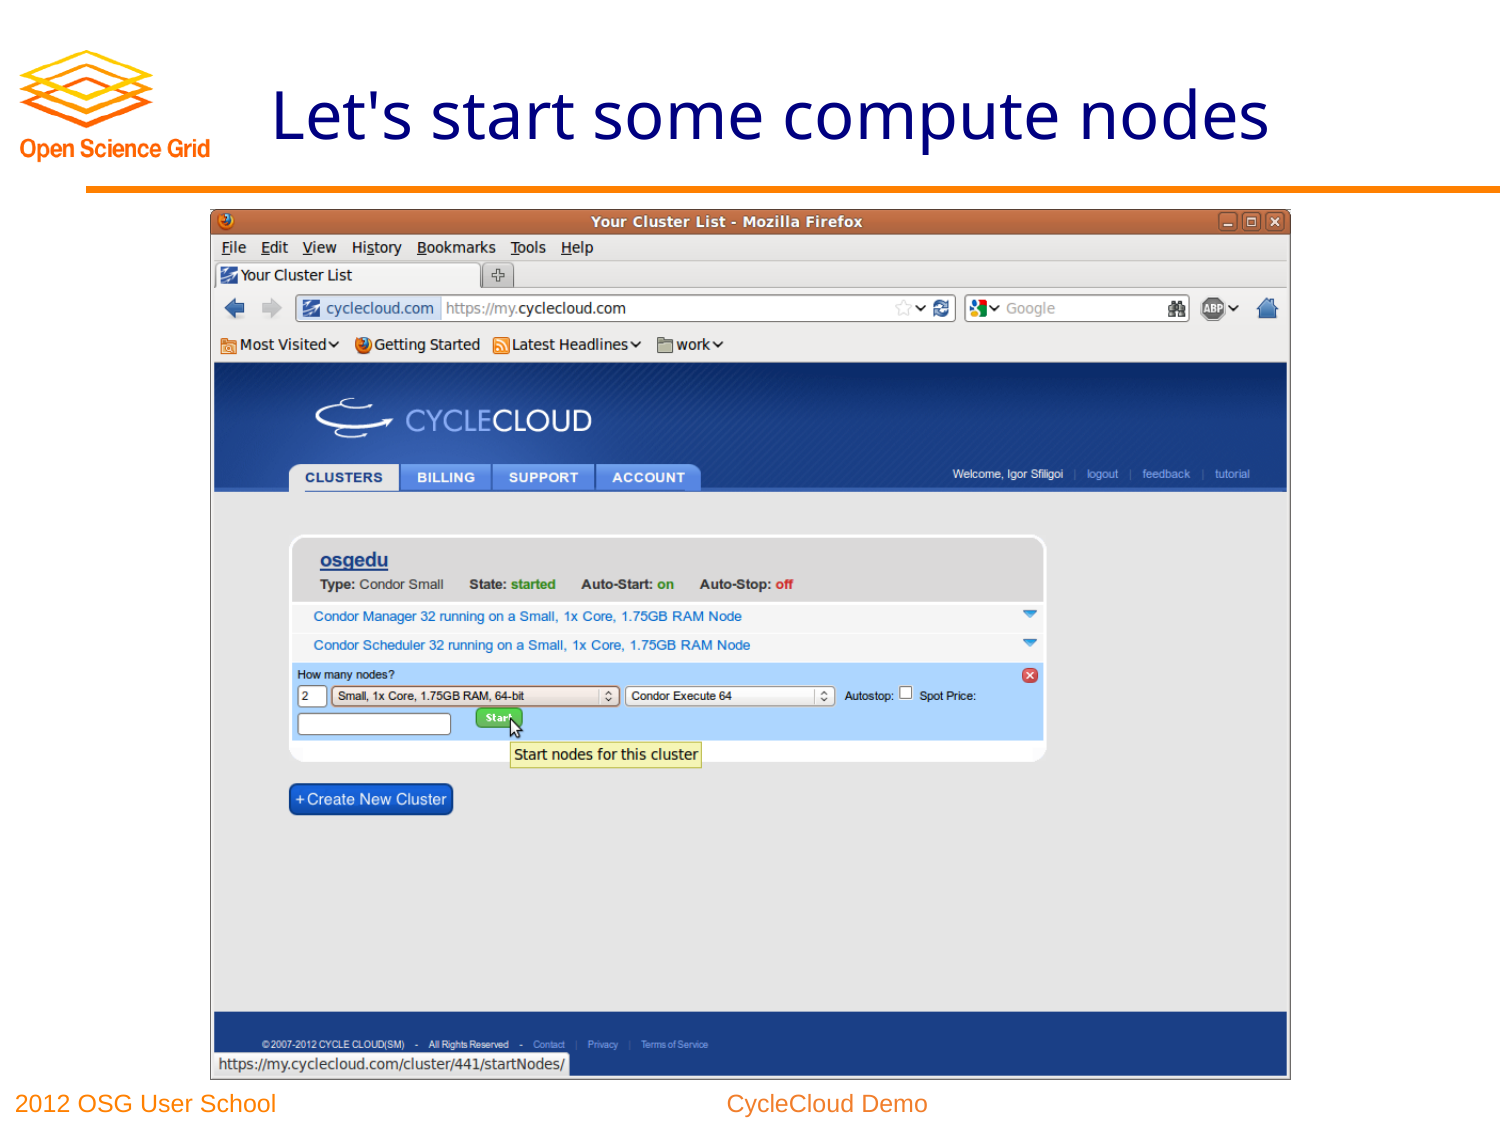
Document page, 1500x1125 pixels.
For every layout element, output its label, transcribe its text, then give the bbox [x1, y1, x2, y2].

picture [210, 209, 1291, 1081]
picture [0, 27, 201, 179]
title Let's start some compute nodes [201, 18, 1342, 207]
